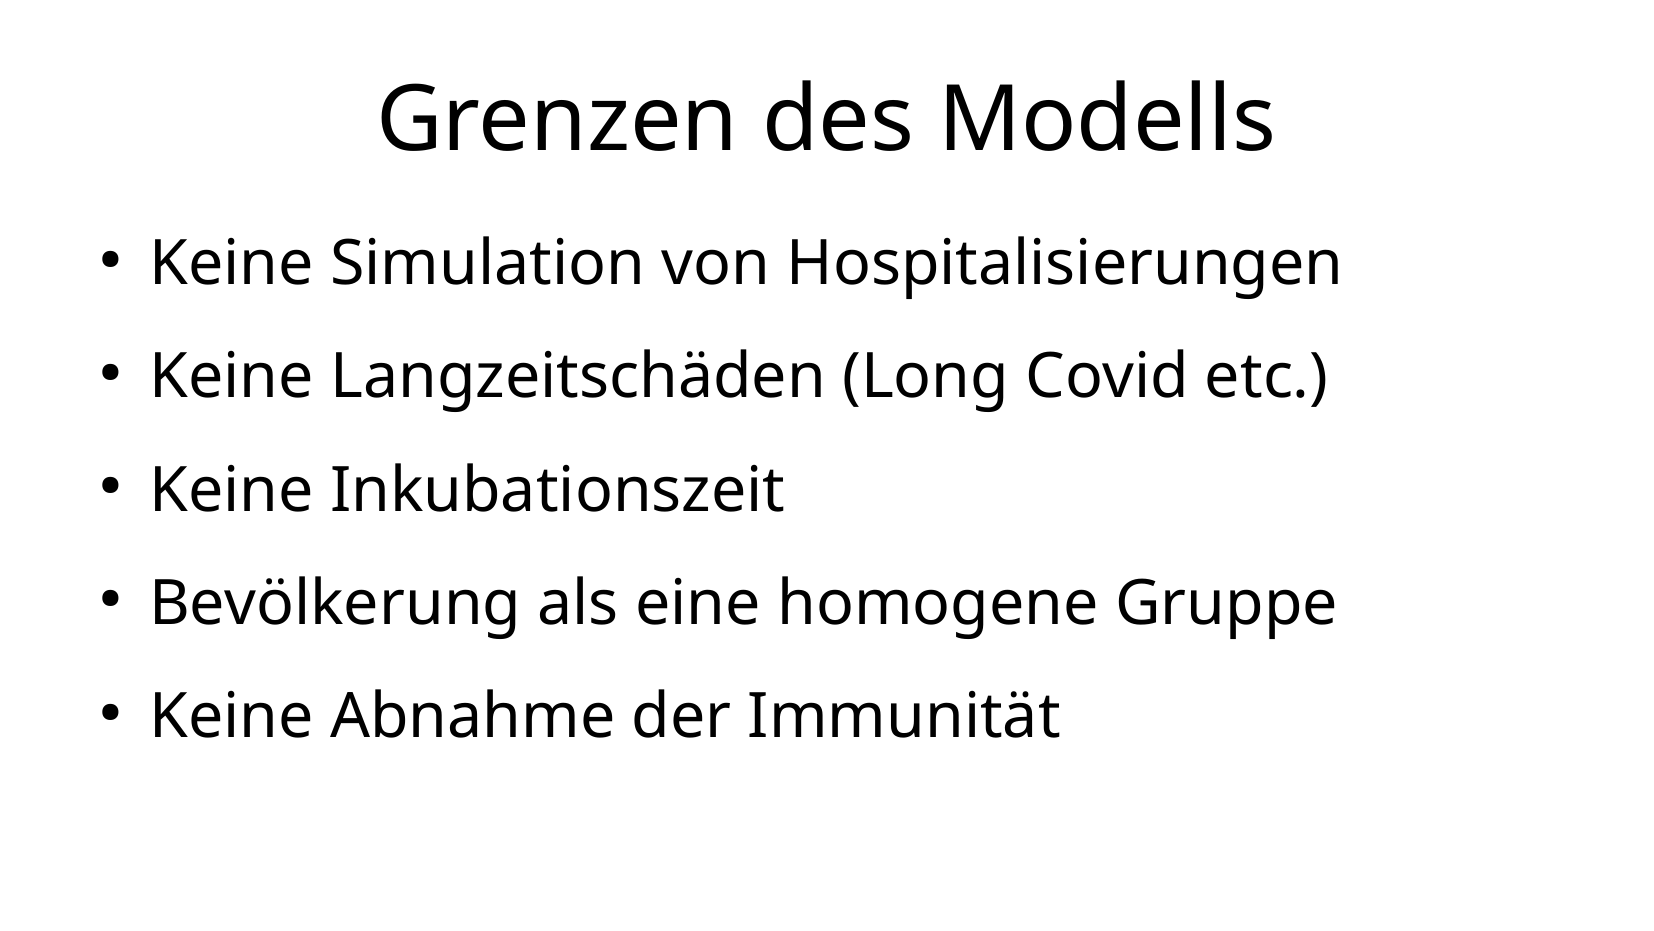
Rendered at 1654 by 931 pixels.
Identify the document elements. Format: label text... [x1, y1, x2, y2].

title Grenzen des Modells [82, 37, 1571, 193]
list Keine Simulation von Hospitalisierungen Keine Langzeitschäden (Long Covid etc.) Keine Inkubationszeit Bevölkerung als eine homogene Gruppe Keine Abnahme der Immunität [82, 217, 1571, 758]
